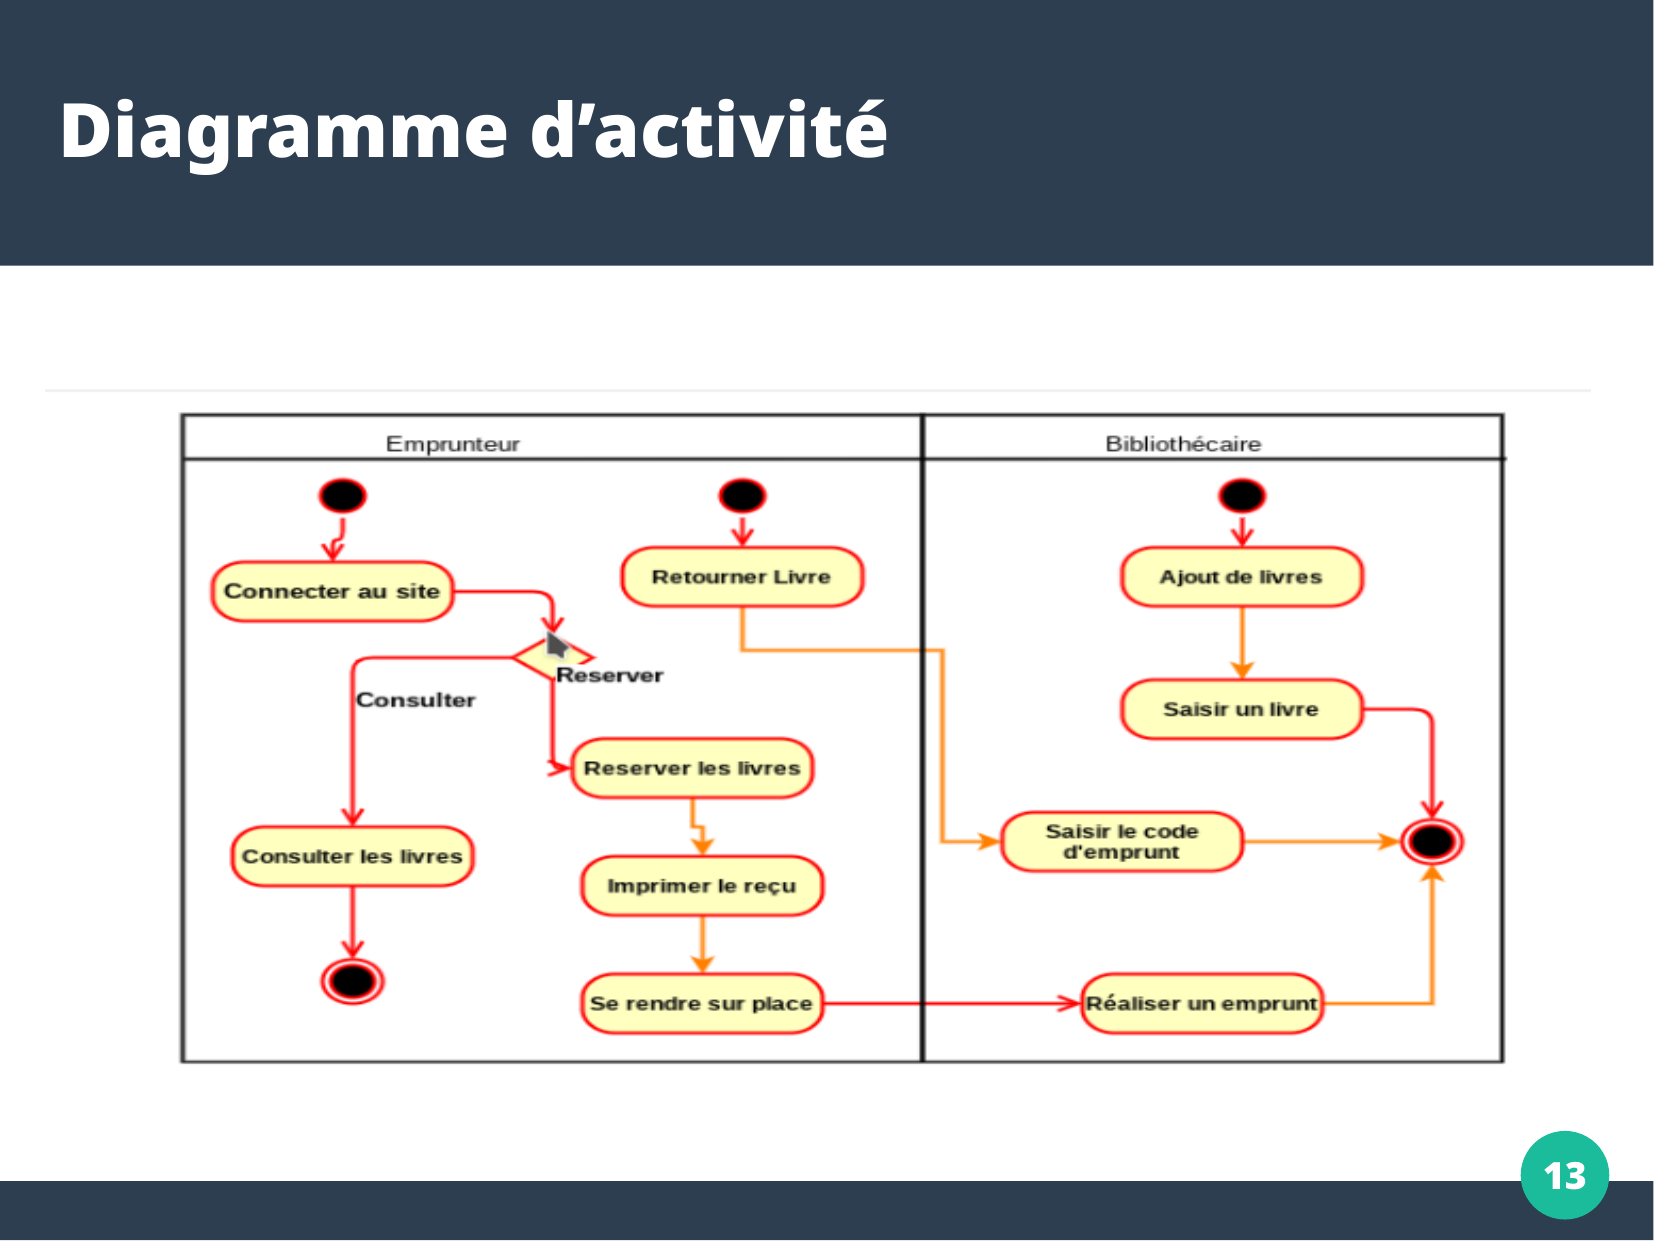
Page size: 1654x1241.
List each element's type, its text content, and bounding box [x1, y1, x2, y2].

picture [45, 389, 1591, 1072]
title Diagramme d’activité [59, 49, 1595, 207]
